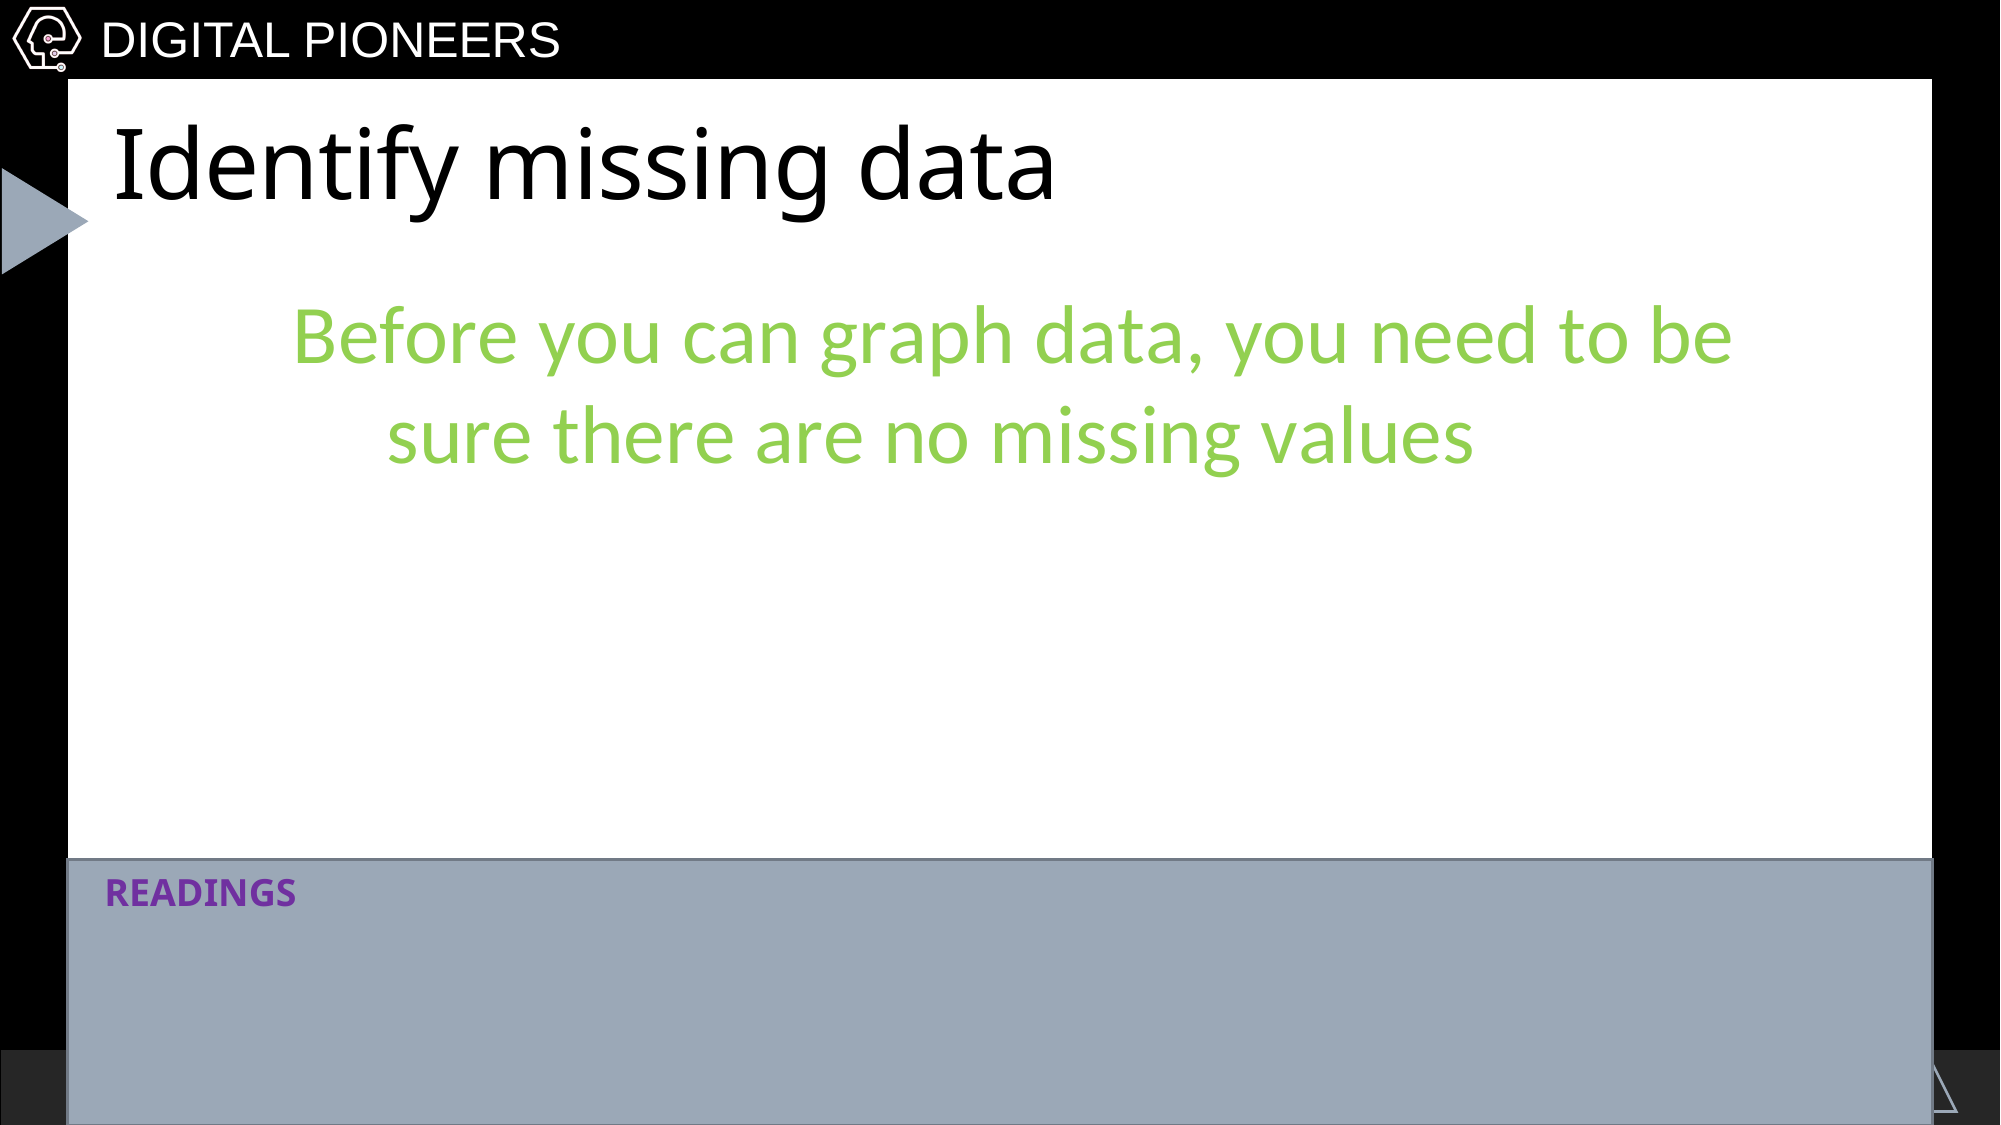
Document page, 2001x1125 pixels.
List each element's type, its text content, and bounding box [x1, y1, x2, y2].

text_box Before you can graph data, you need to be sure there are no missing values [184, 272, 1783, 591]
text_box DIGITAL PIONEERS [85, 0, 596, 76]
title Identify missing data [98, 93, 1813, 243]
picture [7, 5, 85, 73]
text_box [68, 860, 1933, 1125]
text_box READINGS [89, 861, 326, 922]
